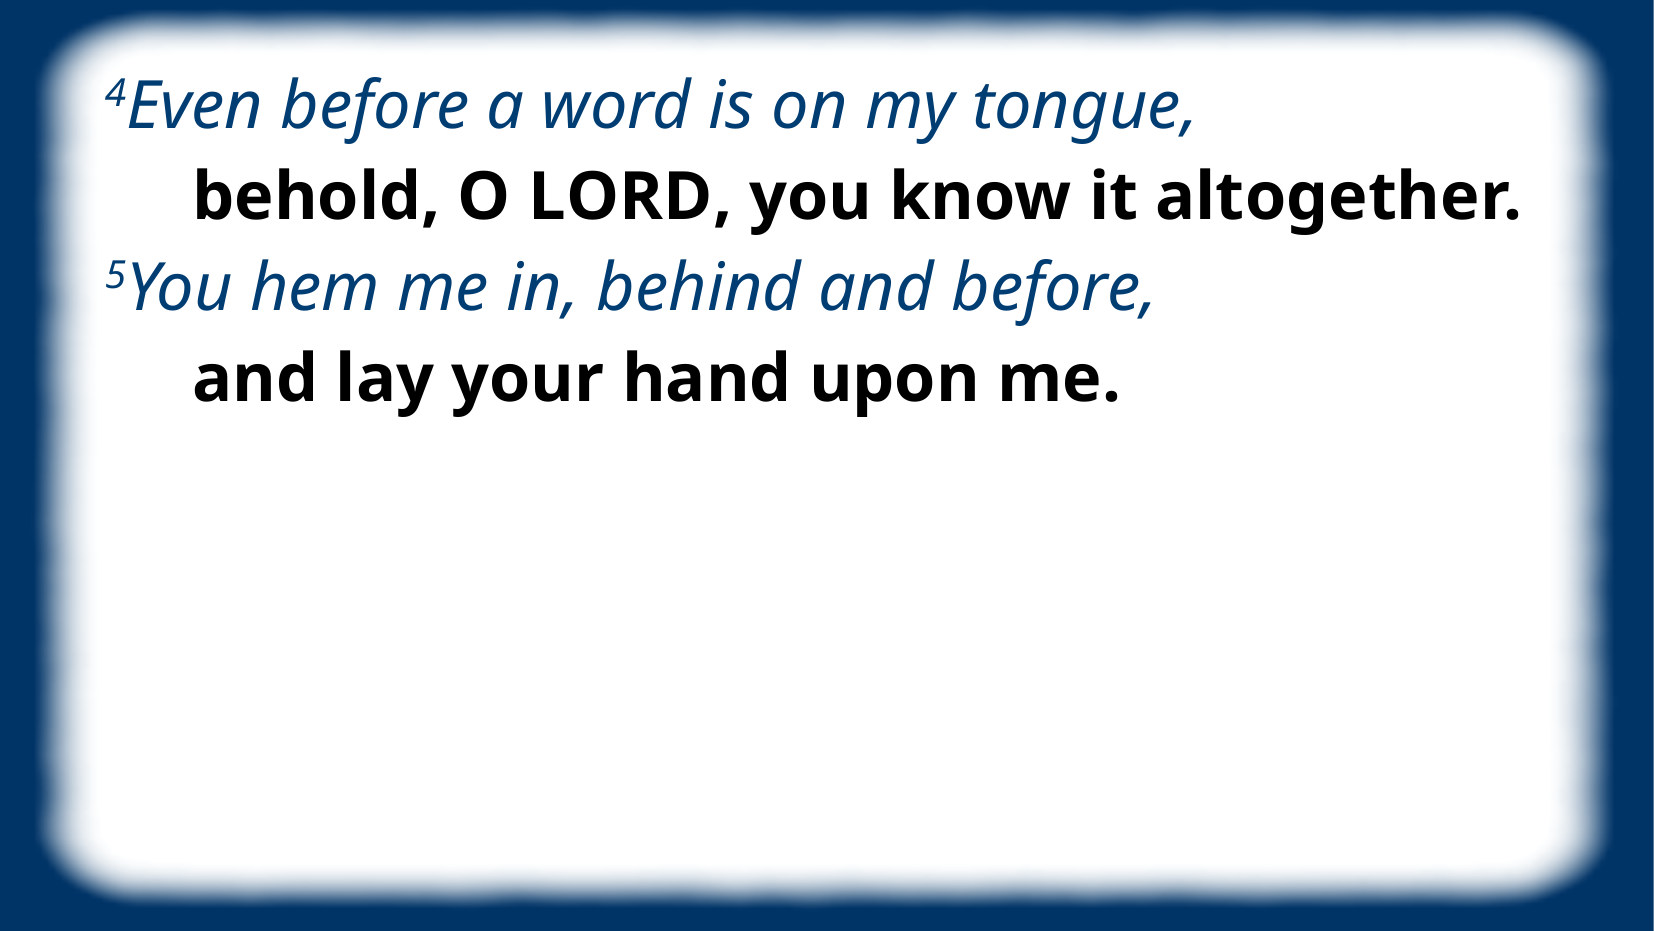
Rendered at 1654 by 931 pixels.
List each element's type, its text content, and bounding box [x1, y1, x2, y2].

picture [0, 0, 1654, 931]
text_box 4Even before a word is on my tongue, behold, O LORD, you know it altogether. 5You hem me in, behind and before, and lay your hand upon me. [90, 50, 1561, 421]
